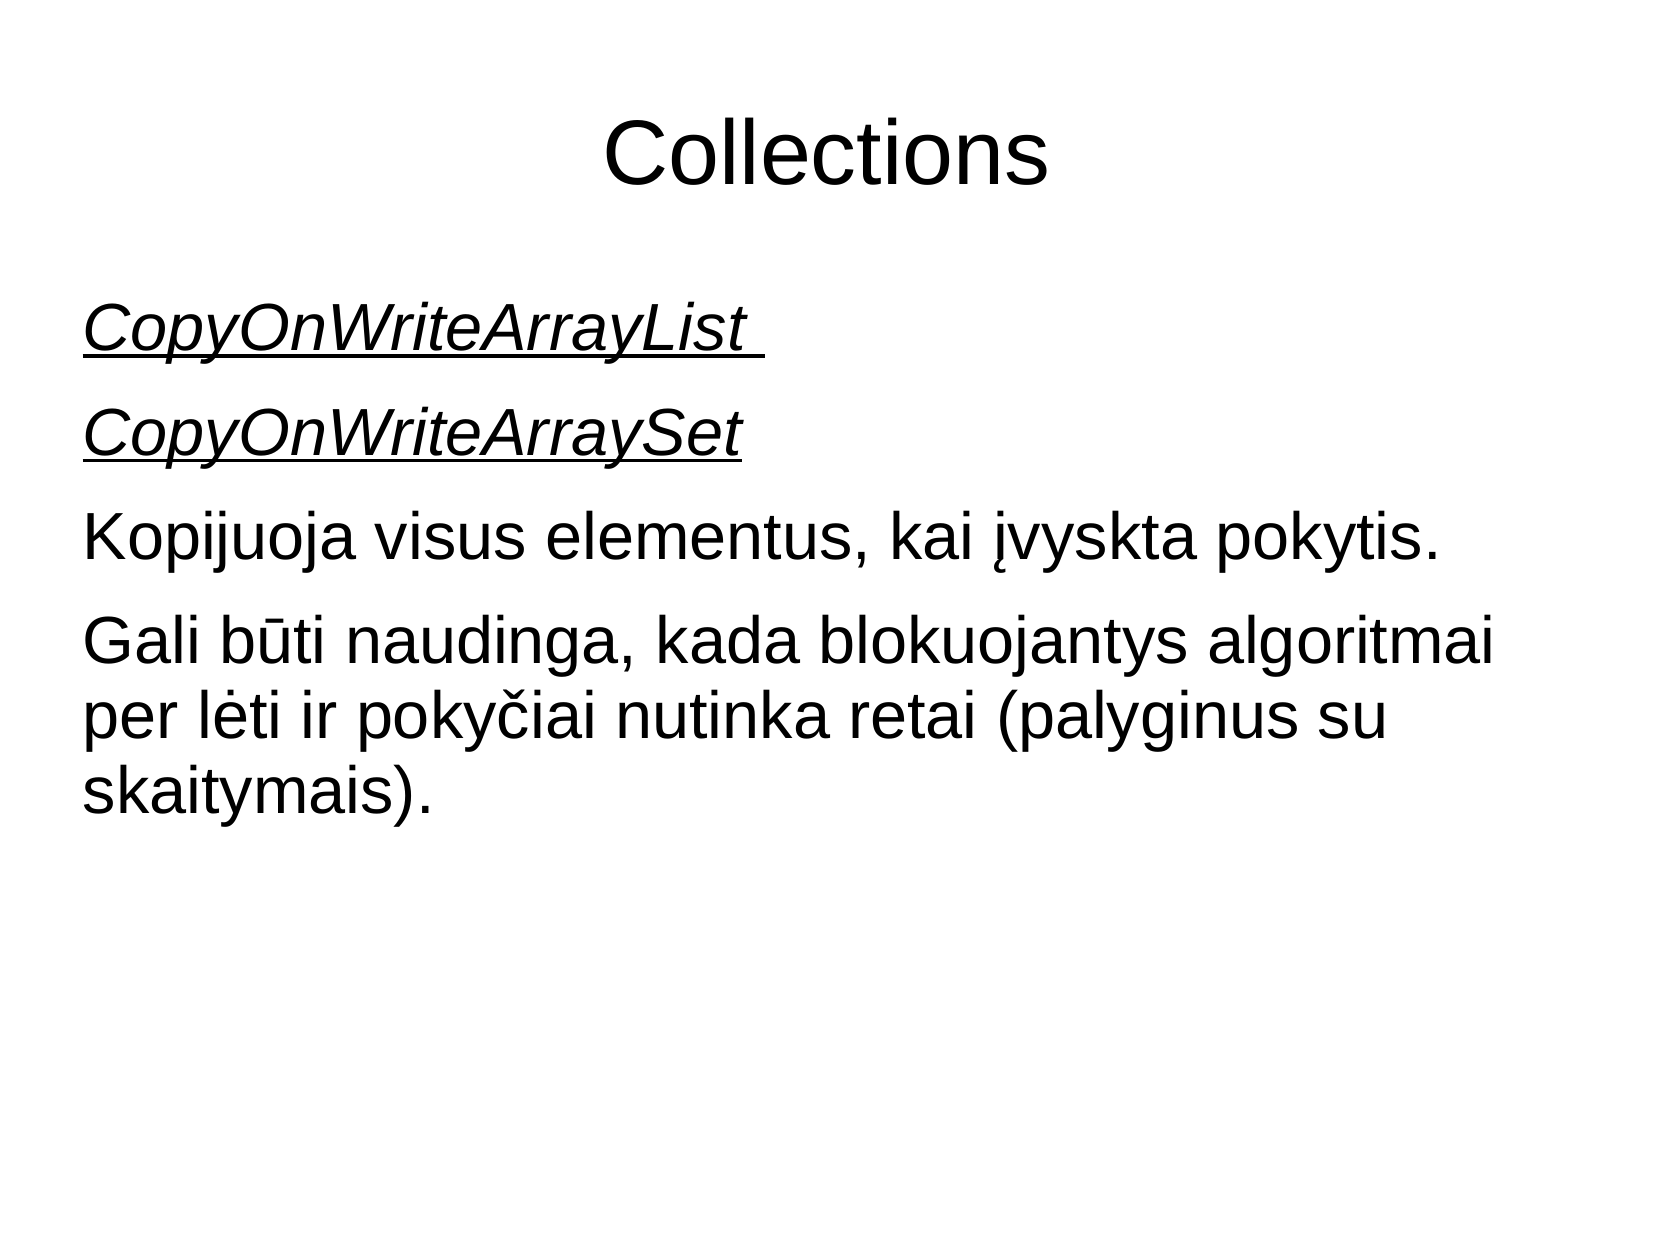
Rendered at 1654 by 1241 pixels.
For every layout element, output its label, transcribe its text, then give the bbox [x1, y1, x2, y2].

title Collections [82, 49, 1571, 257]
list CopyOnWriteArrayList CopyOnWriteArraySet Kopijuoja visus elementus, kai įvyskta pokytis. Gali būti naudinga, kada blokuojantys algoritmai per lėti ir pokyčiai nutinka retai (palyginus su skaitymais). [82, 290, 1571, 1010]
